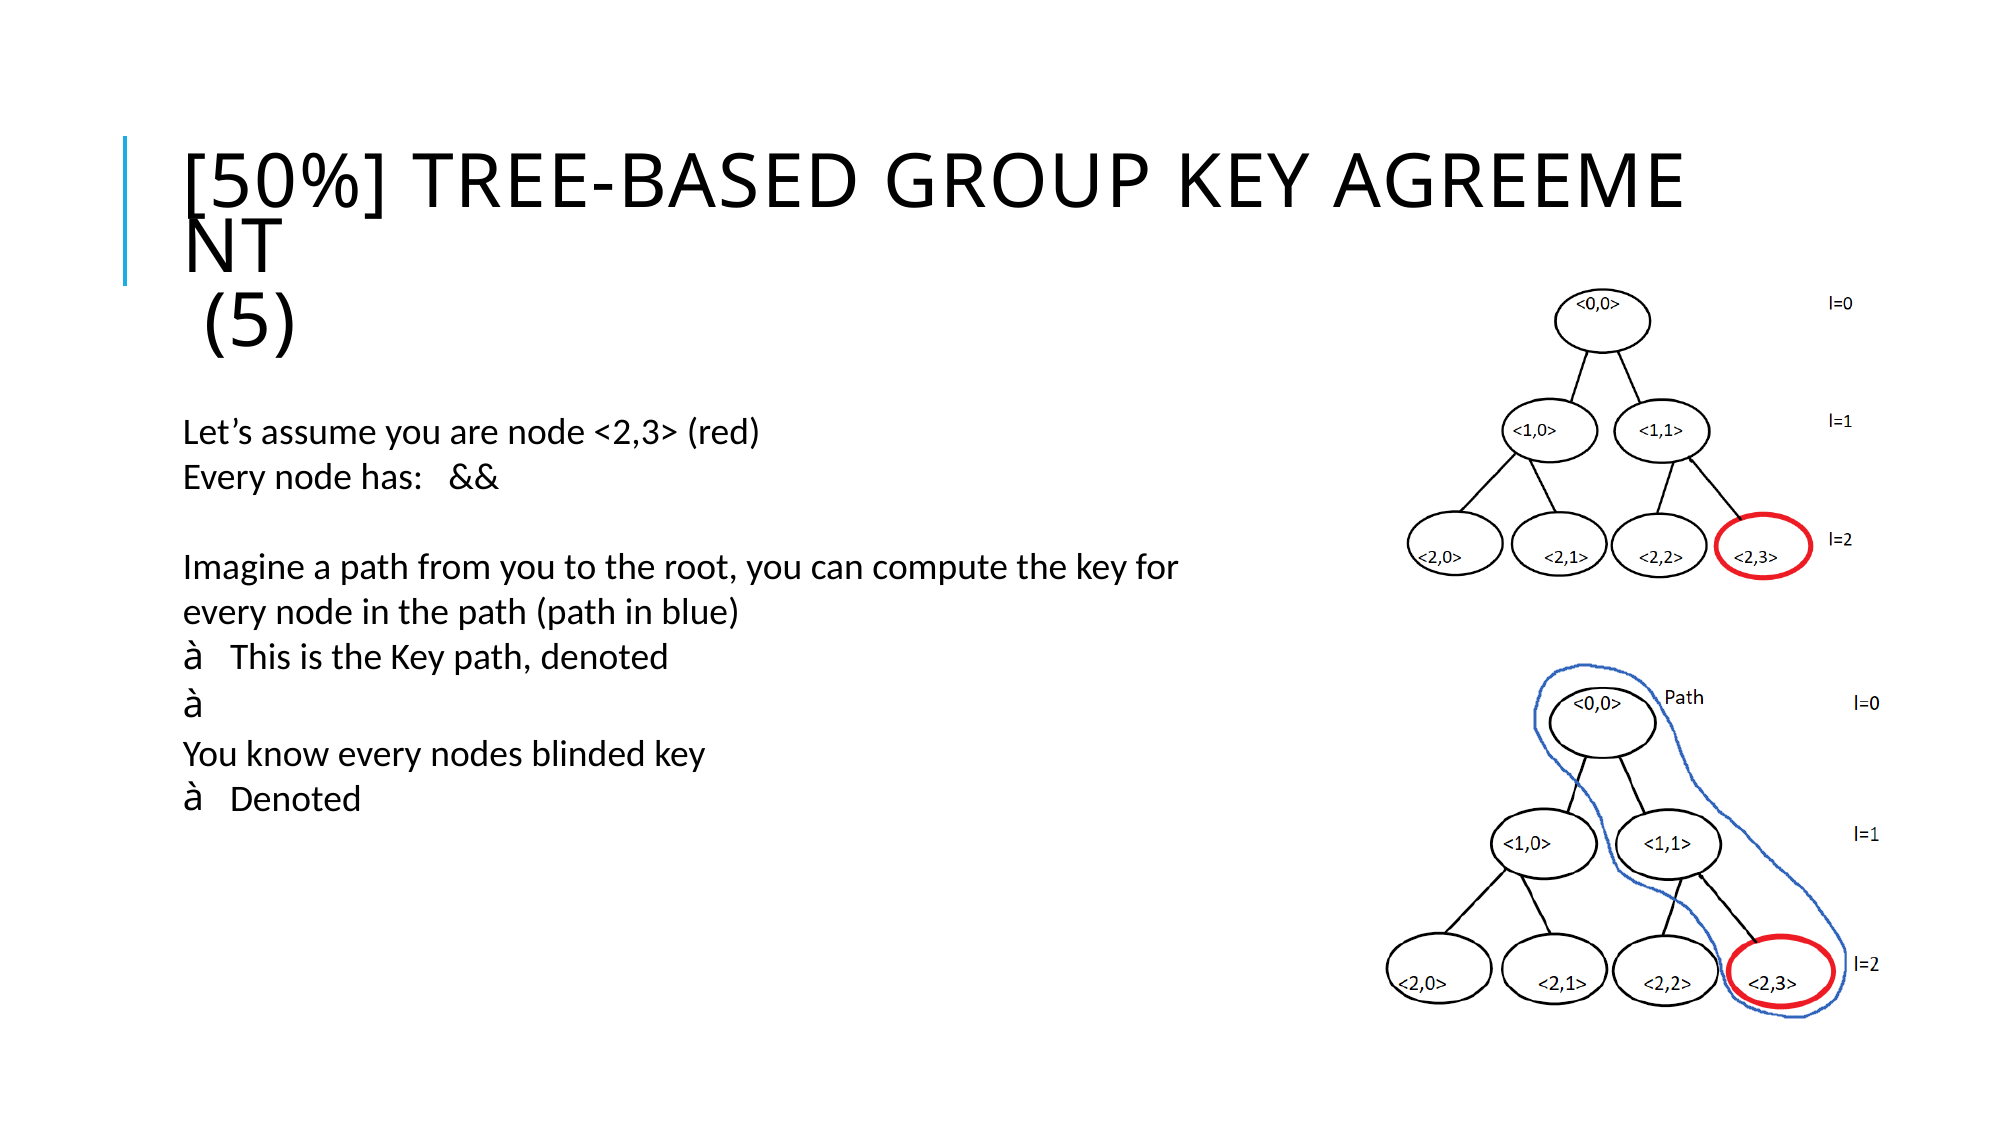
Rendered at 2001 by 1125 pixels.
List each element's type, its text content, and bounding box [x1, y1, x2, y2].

text_box Let’s assume you are node <2,3> (red) Every node has: && Imagine a path from you to the root, you can compute the key for every node in the path (path in blue) This is the Key path, denoted You know every nodes blinded key Denoted [168, 400, 1202, 920]
picture [1402, 284, 1863, 587]
title [50%] Tree-based Group Key Agreement (5) [168, 96, 1763, 343]
picture [1375, 659, 1889, 1030]
